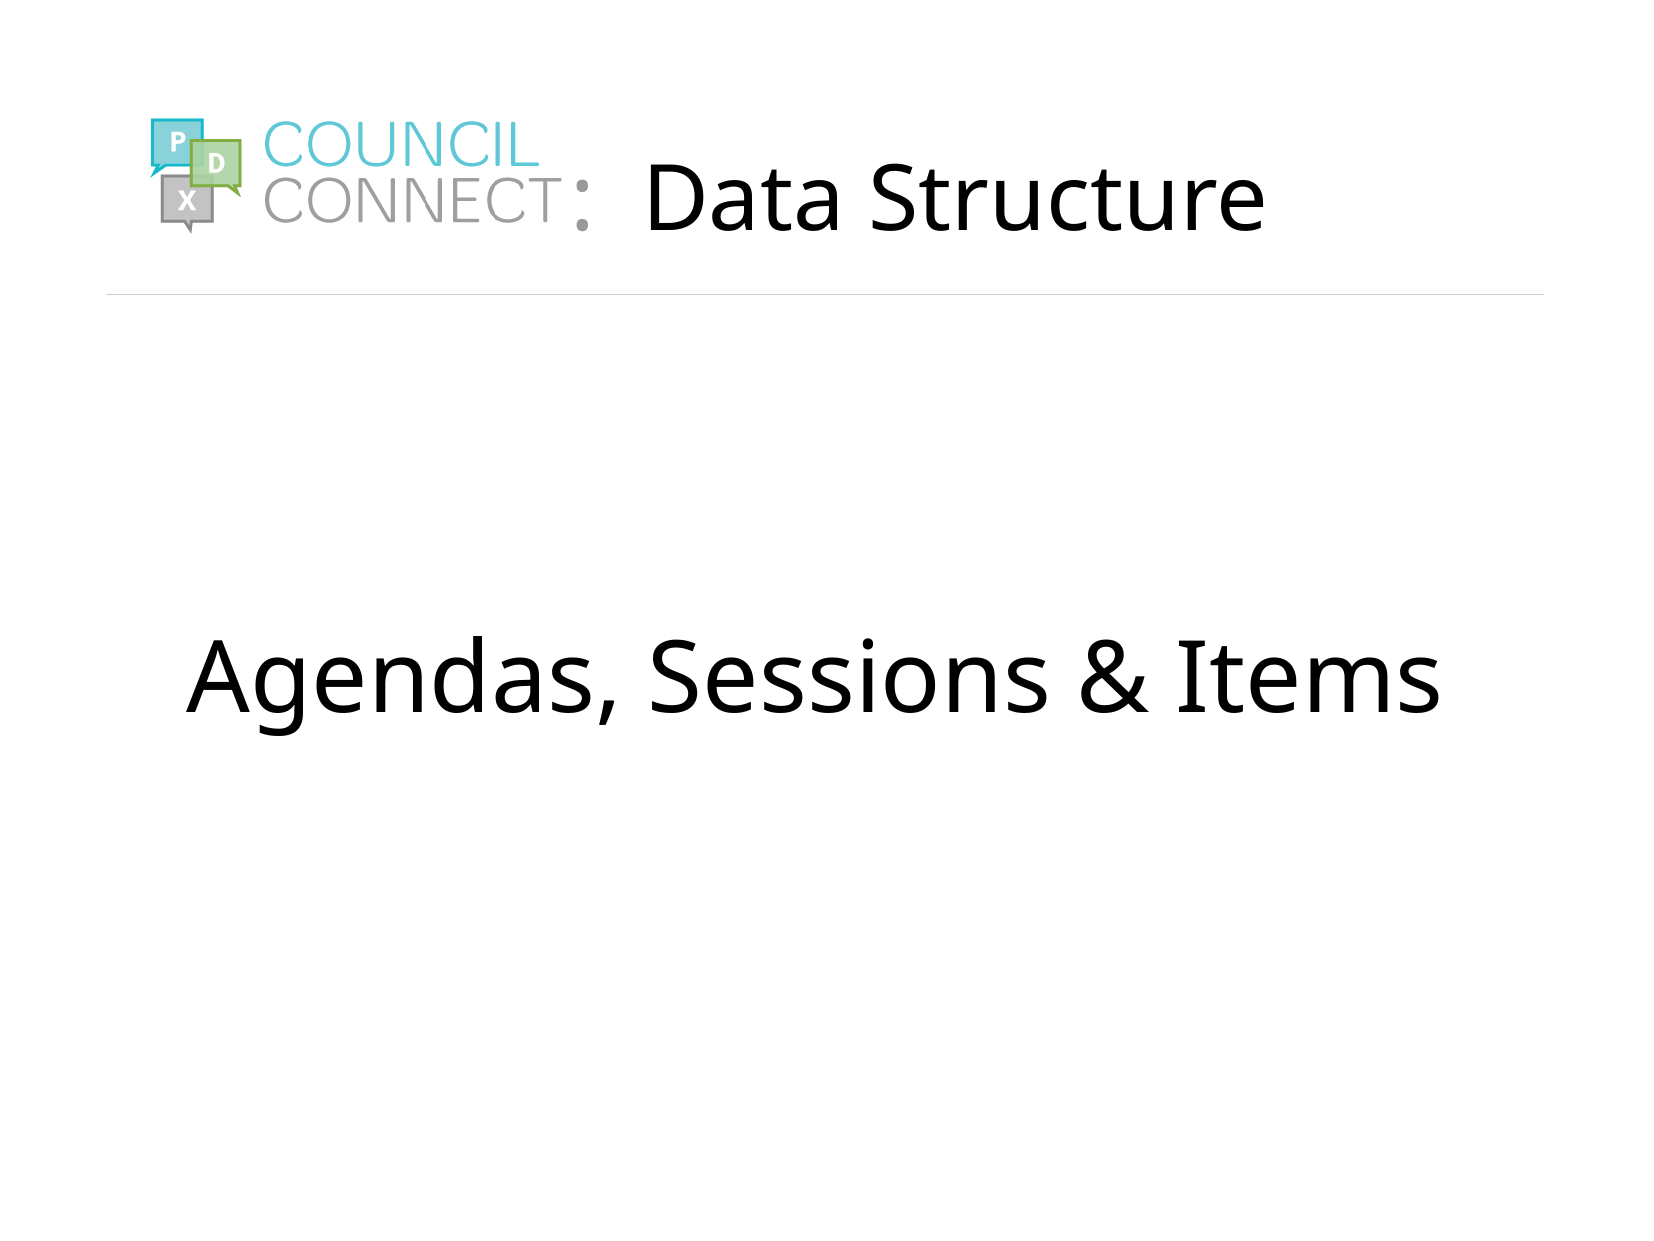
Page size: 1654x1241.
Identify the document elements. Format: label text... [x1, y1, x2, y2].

text_box : Data Structure [505, 140, 1334, 249]
text_box Agendas, Sessions & Items [171, 597, 1522, 791]
picture [150, 111, 563, 237]
